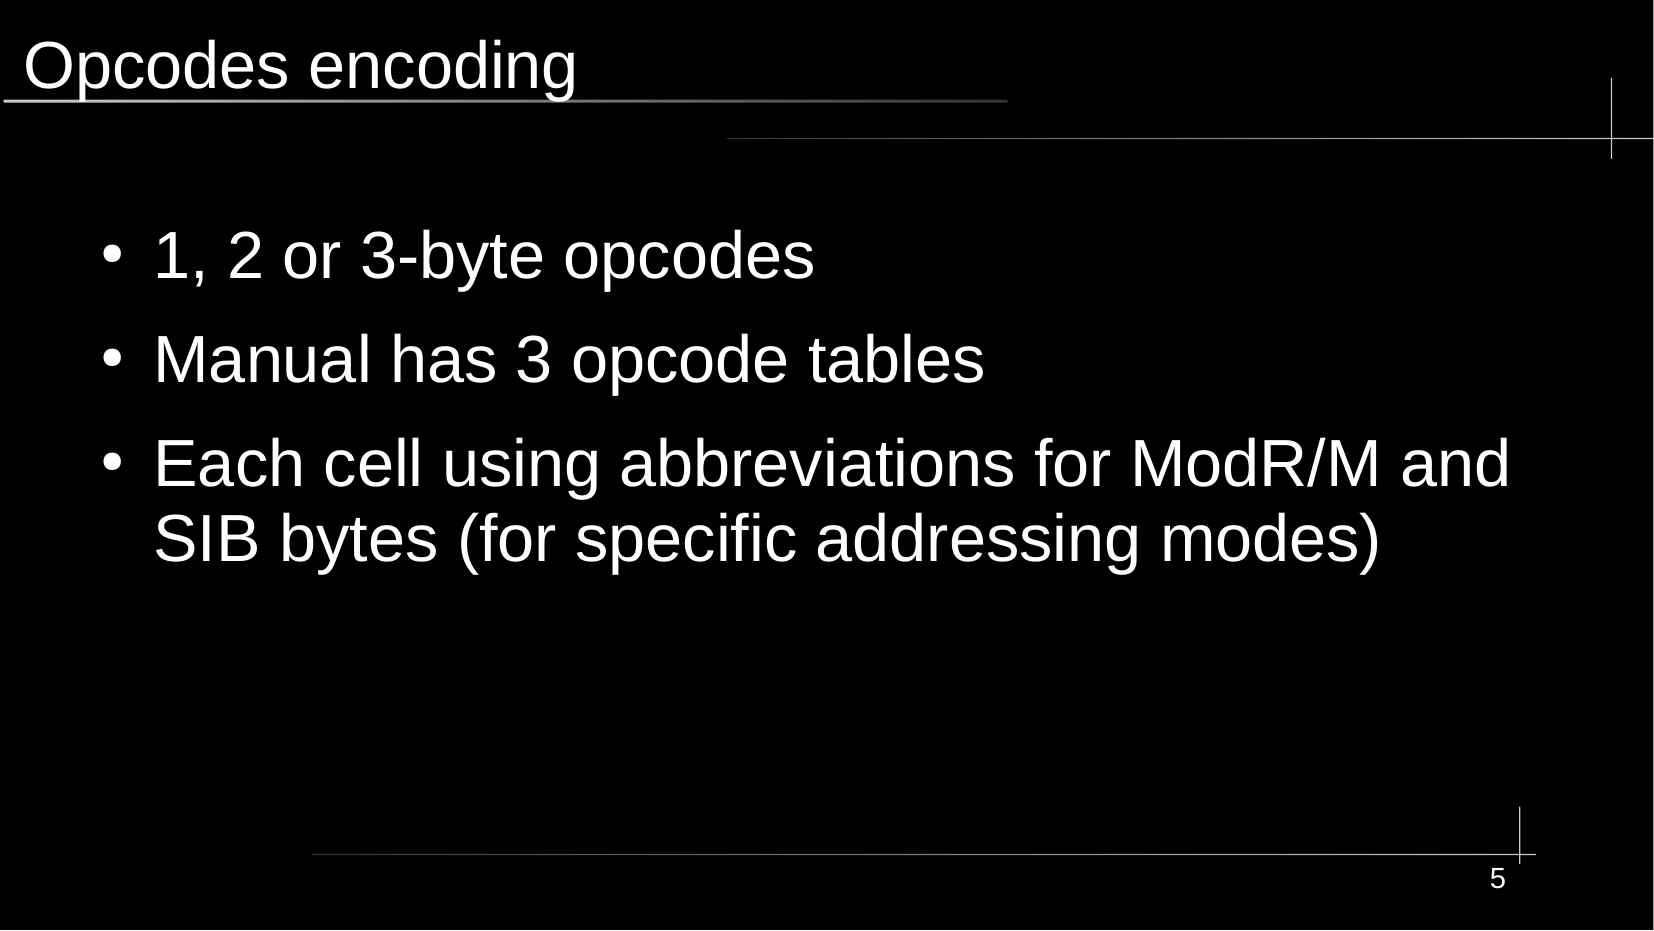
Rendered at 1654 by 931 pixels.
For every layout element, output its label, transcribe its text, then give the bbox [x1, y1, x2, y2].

list 1, 2 or 3-byte opcodes Manual has 3 opcode tables Each cell using abbreviations for ModR/M and SIB bytes (for specific addressing modes) [82, 217, 1571, 758]
title Opcodes encoding [23, 11, 1589, 119]
